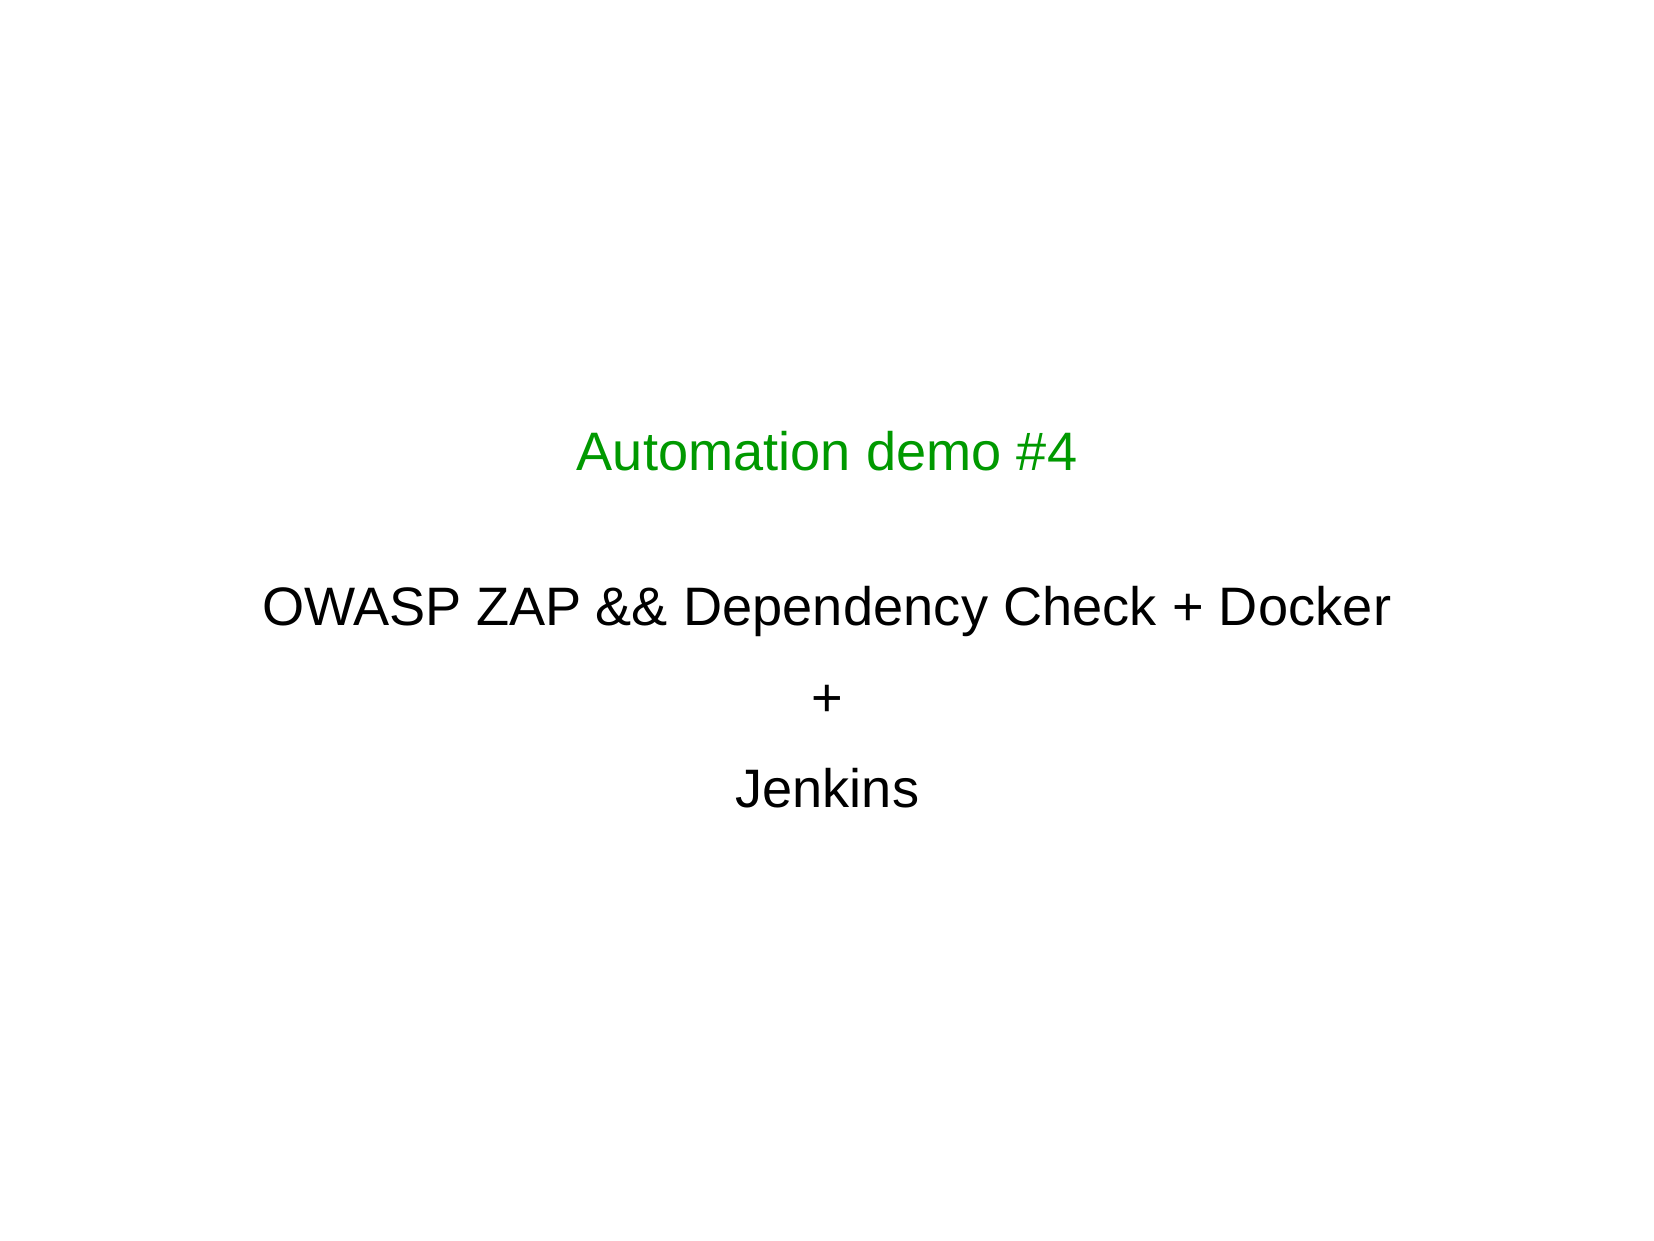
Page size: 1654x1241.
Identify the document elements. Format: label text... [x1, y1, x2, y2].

text_box Automation demo #4 OWASP ZAP && Dependency Check + Docker + Jenkins [247, 413, 1407, 827]
